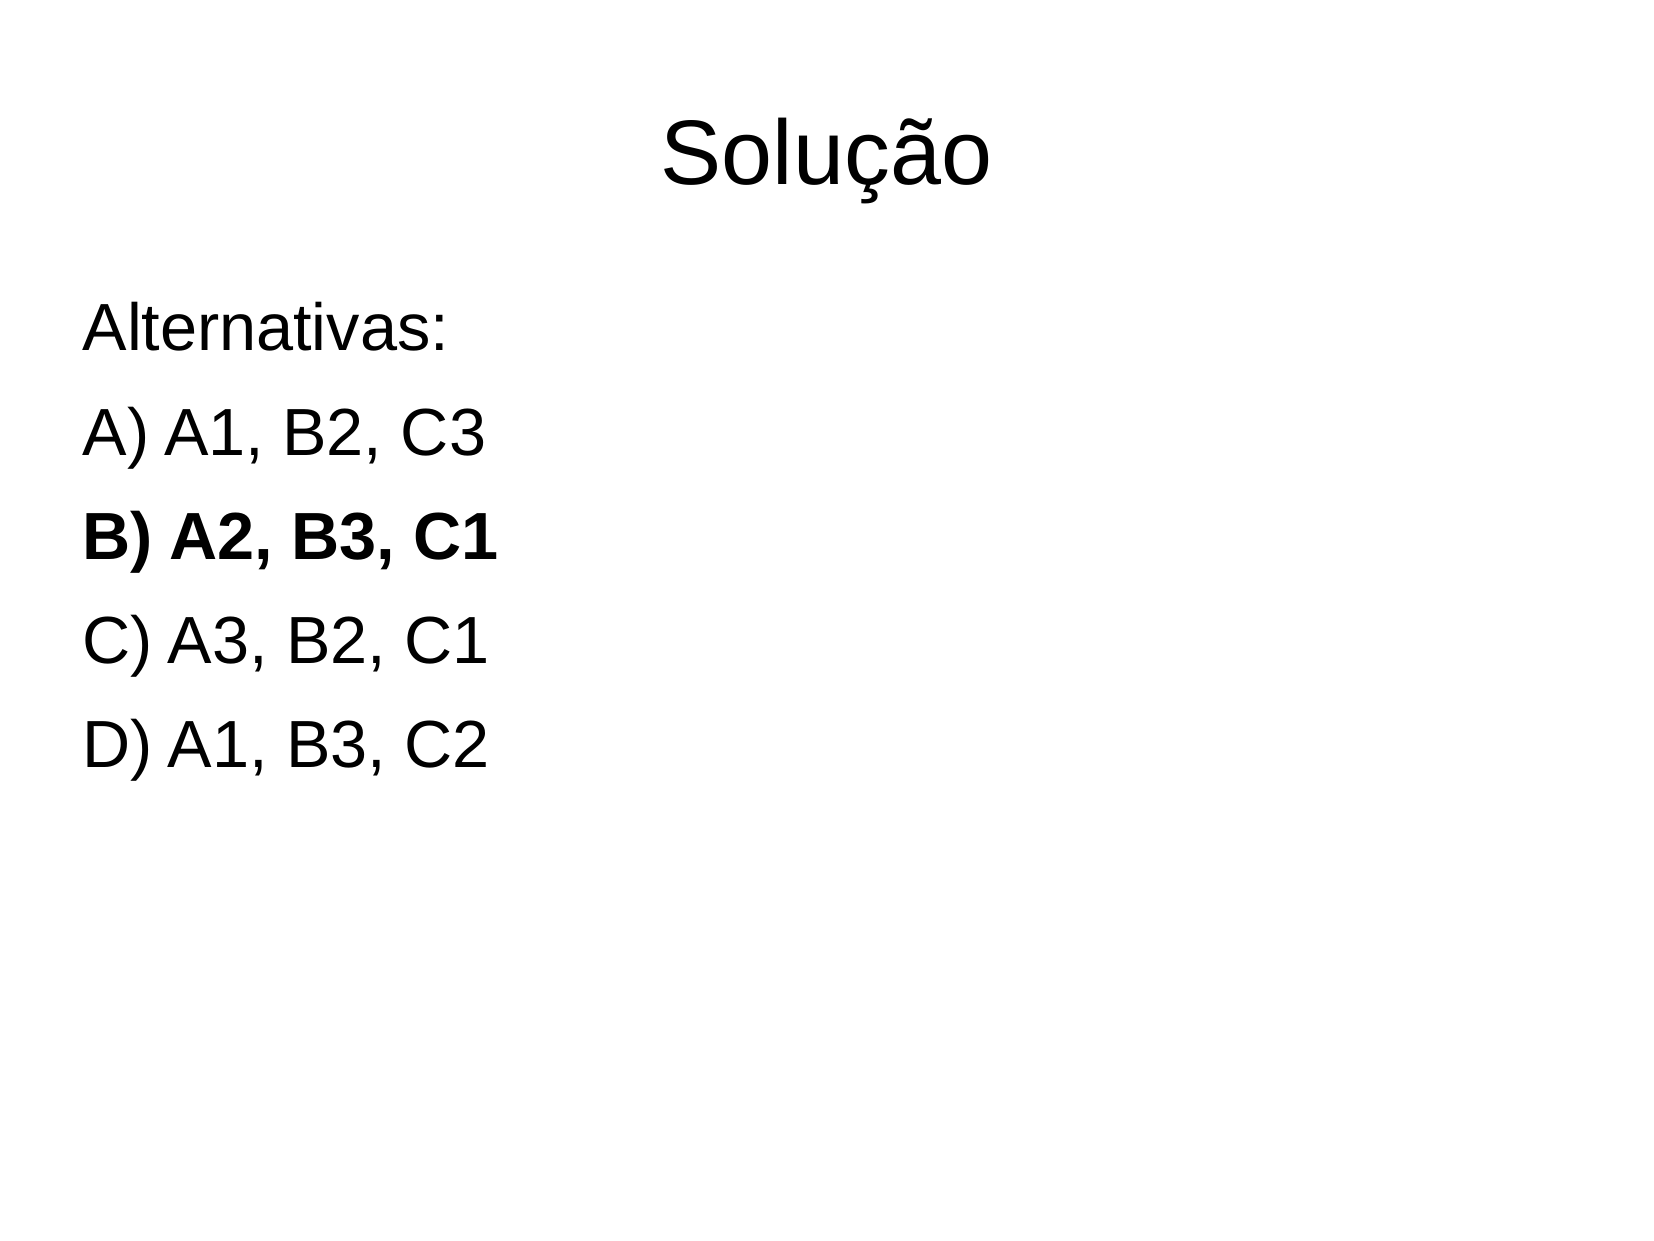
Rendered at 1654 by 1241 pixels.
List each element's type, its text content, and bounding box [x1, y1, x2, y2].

list Alternativas: A) A1, B2, C3 B) A2, B3, C1 C) A3, B2, C1 D) A1, B3, C2 [82, 290, 1571, 1109]
title Solução [82, 49, 1571, 257]
